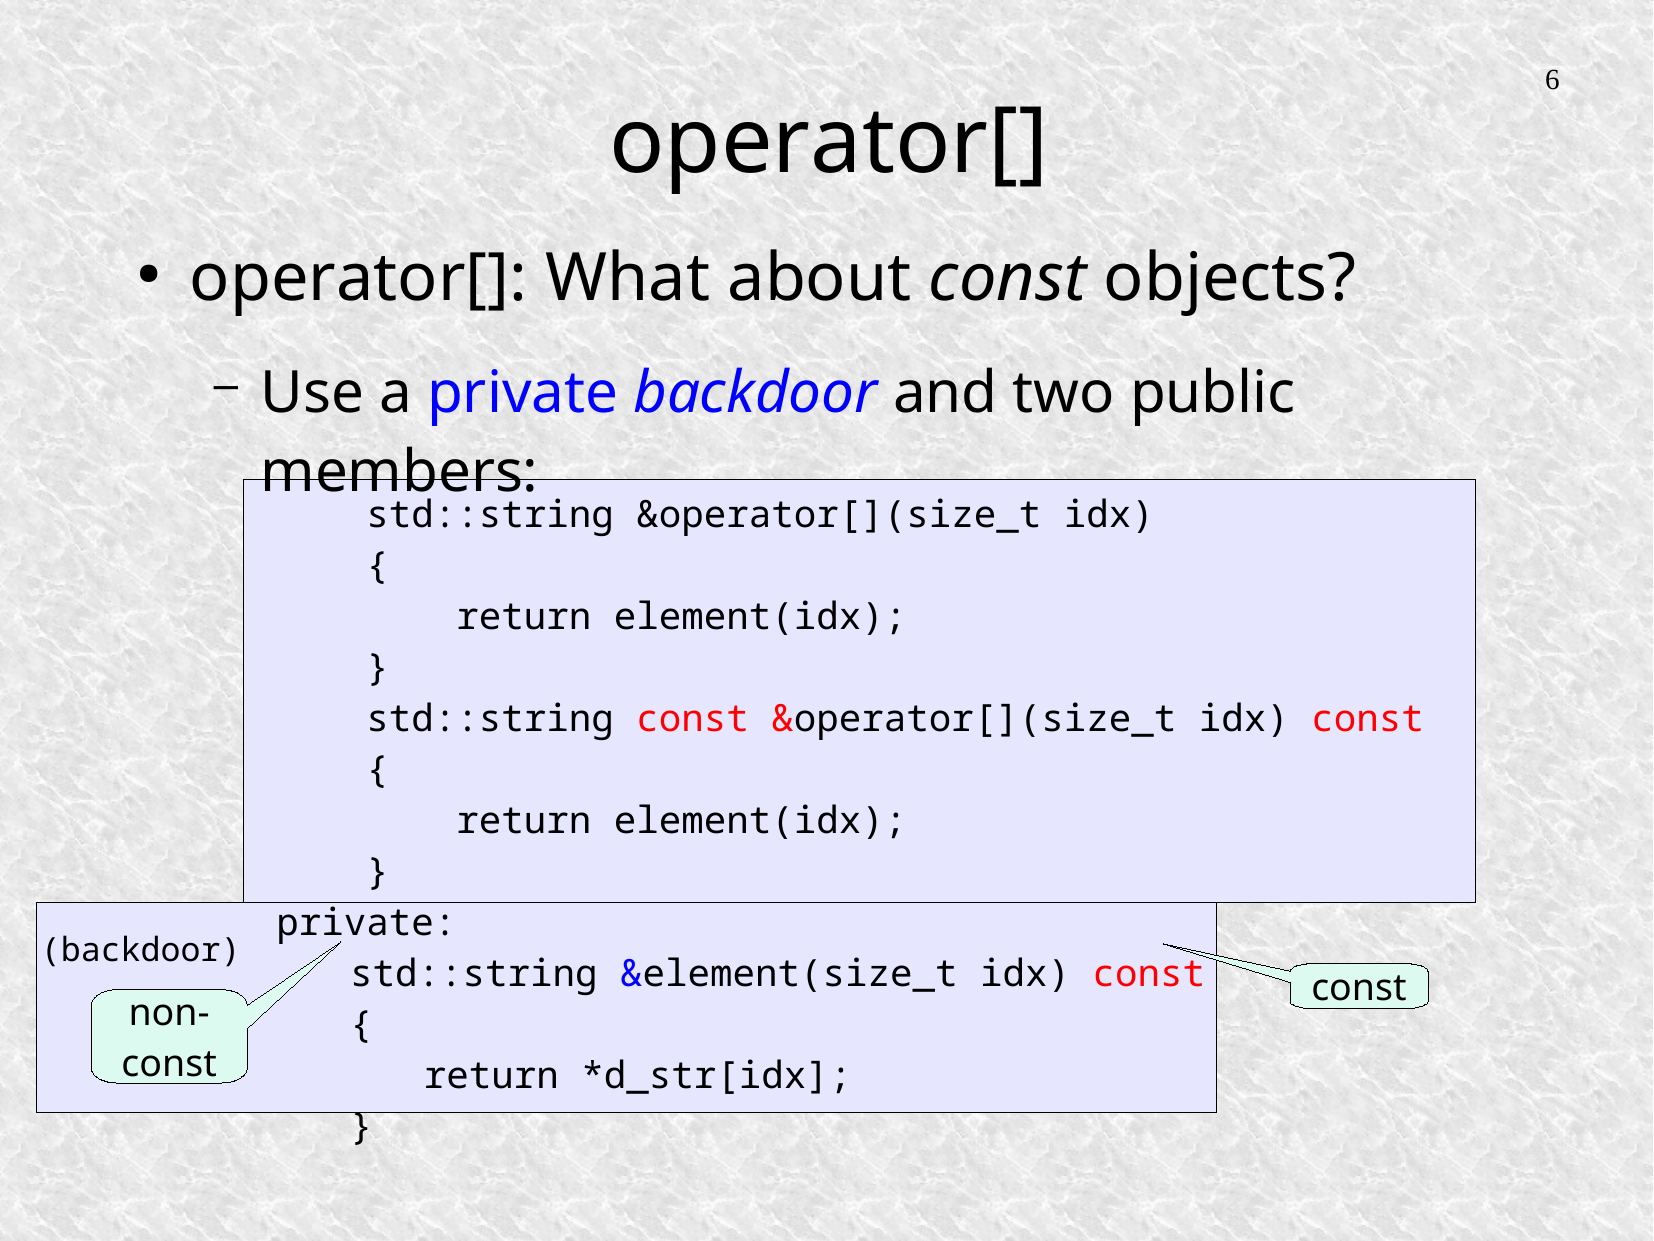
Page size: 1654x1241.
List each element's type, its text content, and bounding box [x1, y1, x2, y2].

text_box non-const [91, 941, 341, 1084]
text_box std::string &operator[](size_t idx) { return element(idx); } std::string const &operator[](size_t idx) const { return element(idx); } private: std::string &element(size_t idx) const { return *d_str[idx]; } [276, 487, 1424, 1121]
title operator[] [123, 33, 1536, 241]
text_box [36, 902, 276, 1113]
picture [0, 0, 1654, 1241]
text_box (backdoor) [40, 926, 241, 966]
text_box const [1163, 943, 1429, 1009]
list operator[]: What about const objects? Use a private backdoor and two public members: [119, 229, 1531, 1012]
